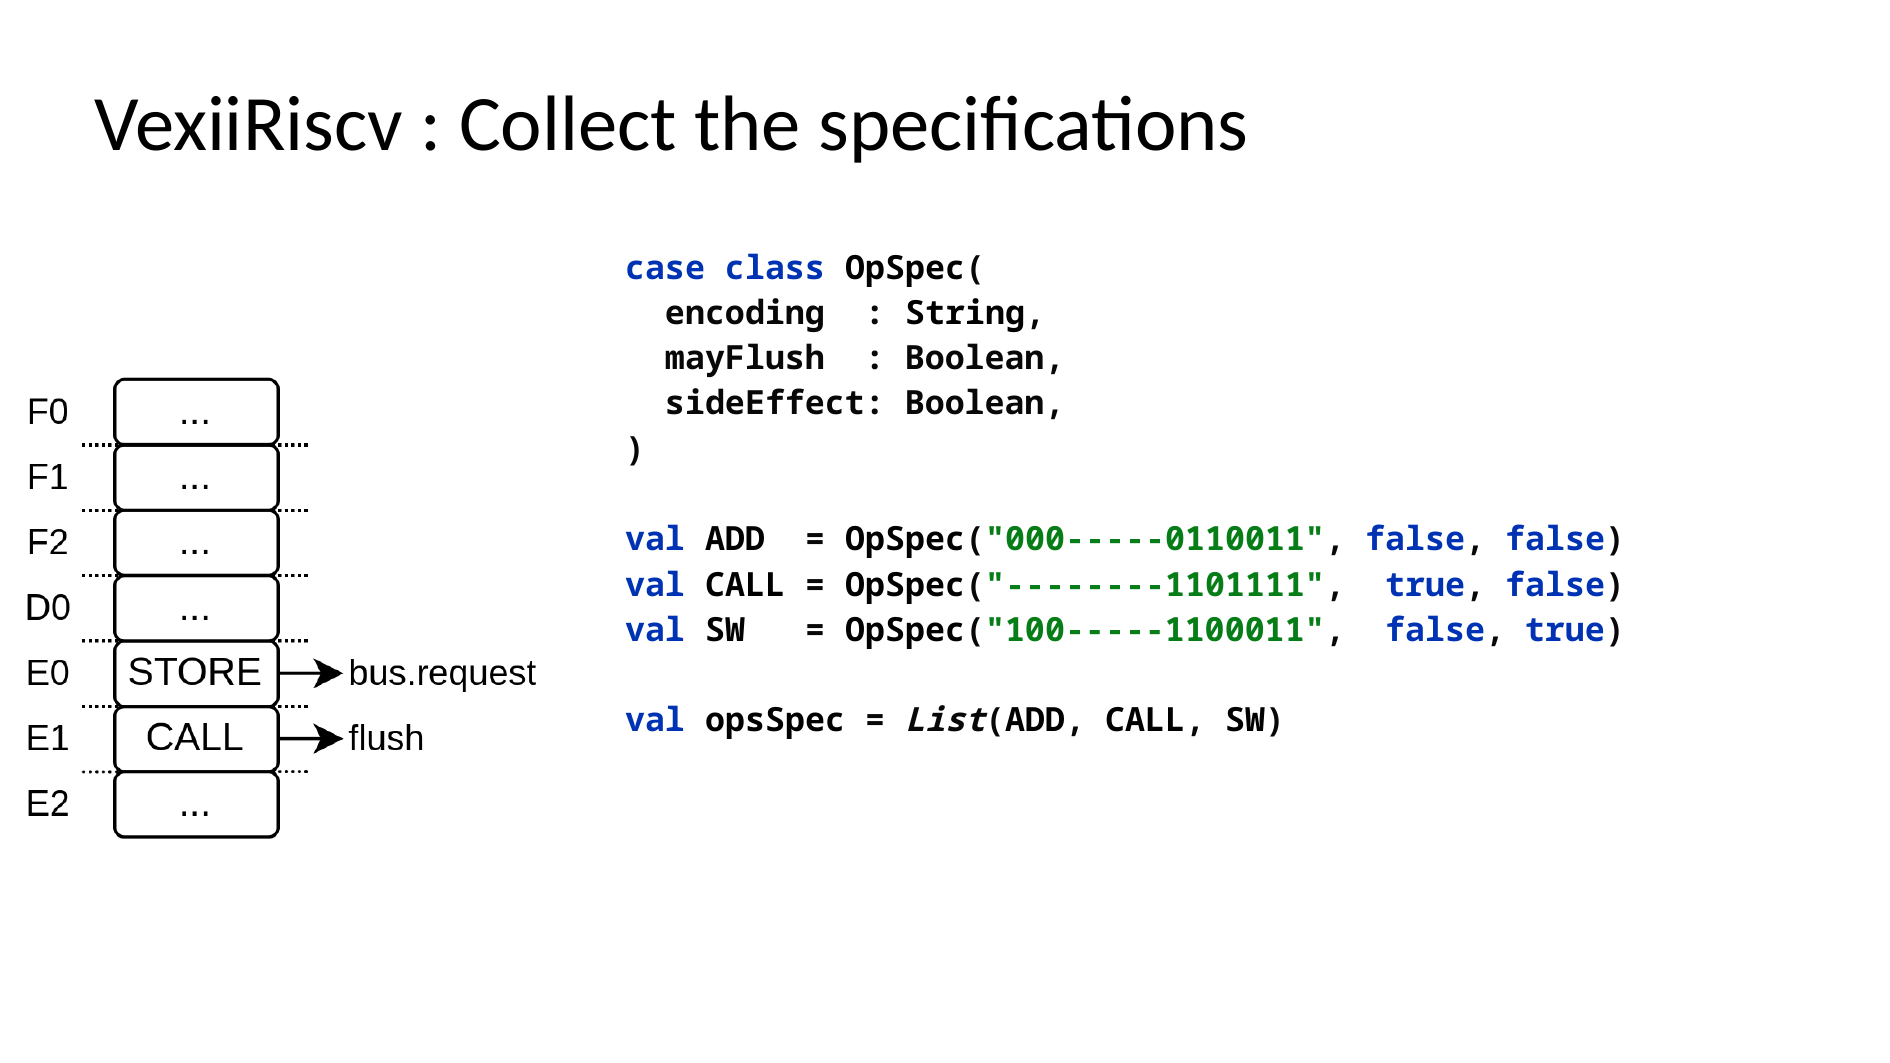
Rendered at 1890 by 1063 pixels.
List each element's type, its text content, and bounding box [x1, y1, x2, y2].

title VexiiRiscv : Collect the specifications [94, 42, 1796, 220]
text_box case class OpSpec( encoding : String, mayFlush : Boolean, sideEffect: Boolean, ) val ADD = OpSpec("000-----0110011", false, false) val CALL = OpSpec("--------1101111", true, false) val SW = OpSpec("100-----1100011", false, true) val opsSpec = List(ADD, CALL, SW) [610, 236, 1890, 1063]
picture [0, 345, 603, 875]
